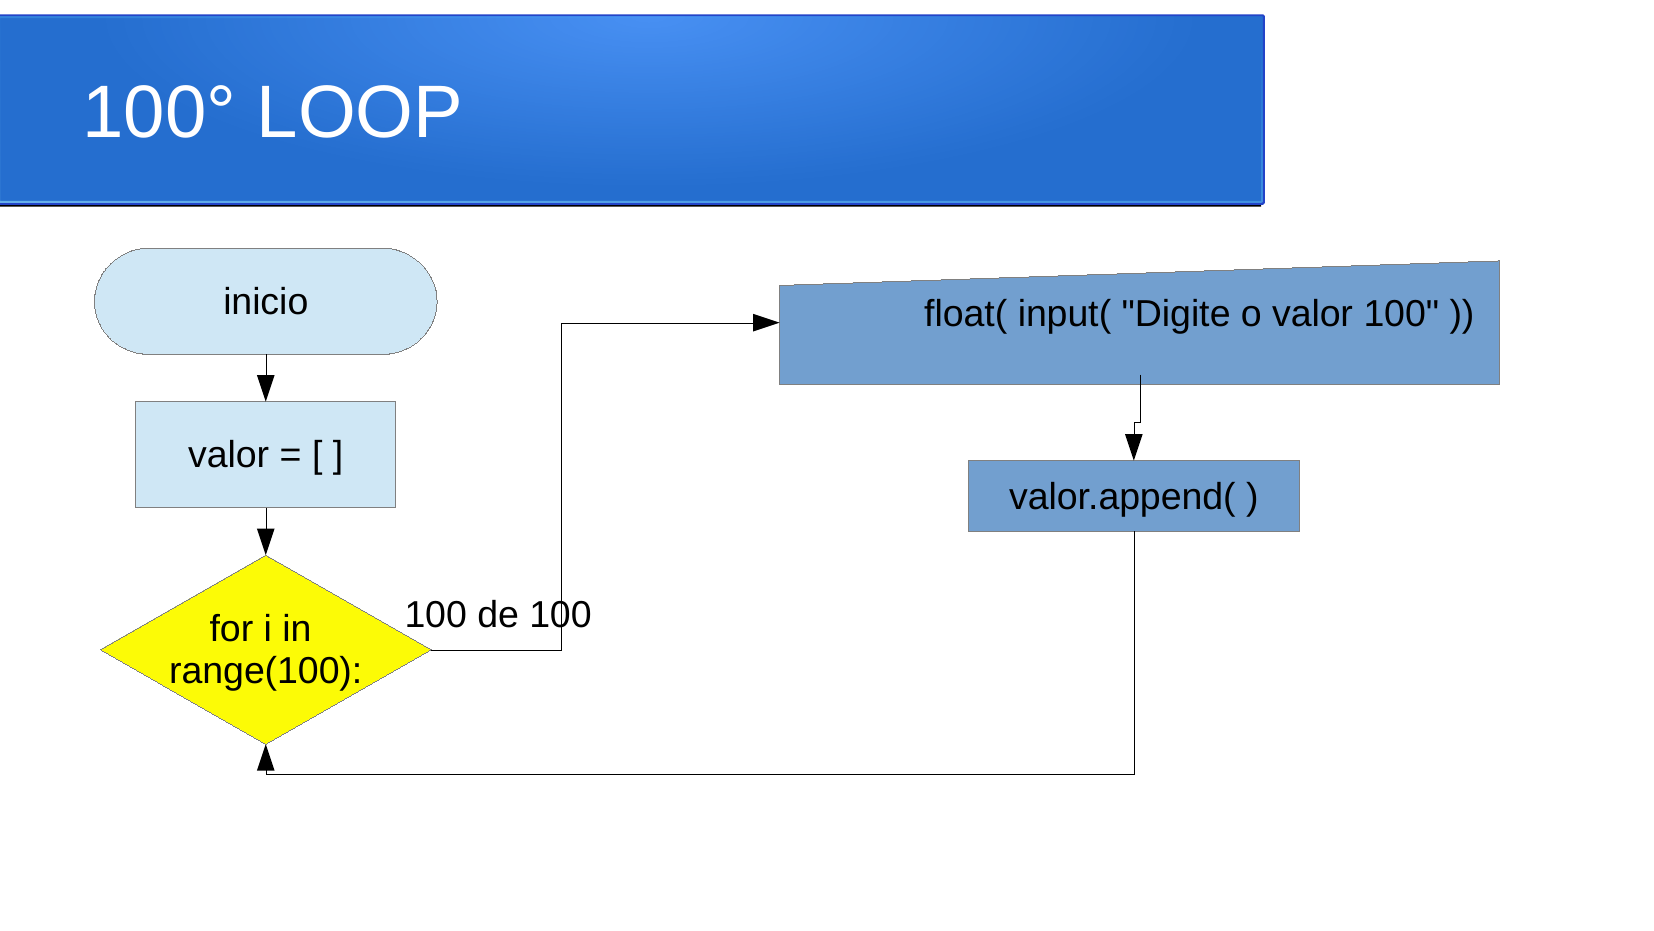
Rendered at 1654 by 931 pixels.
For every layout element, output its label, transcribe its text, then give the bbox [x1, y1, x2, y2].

text_box valor.append( ) [968, 460, 1300, 532]
text_box 100 de 100 [389, 586, 615, 686]
text_box float( input( "Digite o valor 100" )) [779, 260, 1500, 385]
title 100° LOOP [82, 35, 1235, 189]
text_box inicio [94, 248, 438, 355]
text_box for i in range(100): [100, 555, 432, 745]
text_box valor = [ ] [135, 401, 396, 508]
